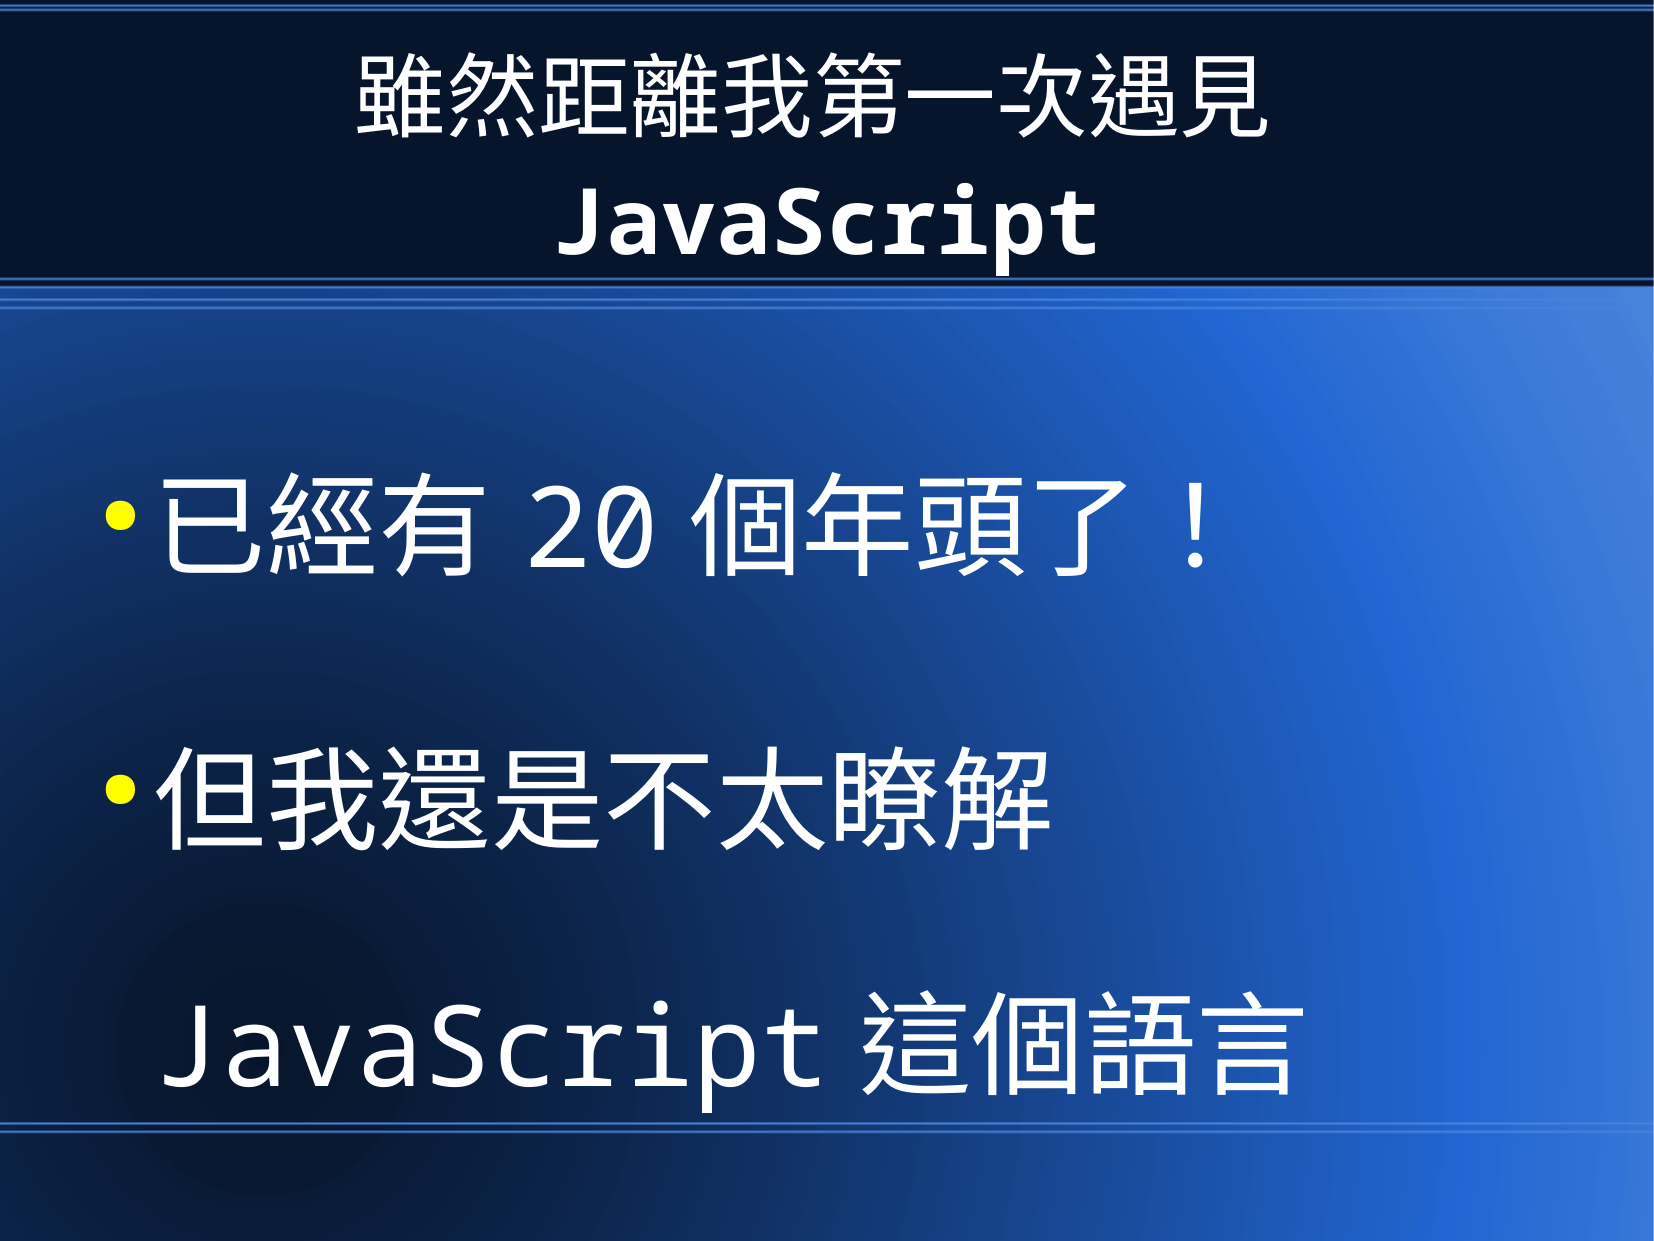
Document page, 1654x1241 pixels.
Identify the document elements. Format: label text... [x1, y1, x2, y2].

title 雖然距離我第一次遇見JavaScript [82, 49, 1571, 257]
list 已經有20個年頭了！ 但我還是不太瞭解JavaScript這個語言 [82, 355, 1571, 1241]
picture [0, 0, 1654, 1241]
